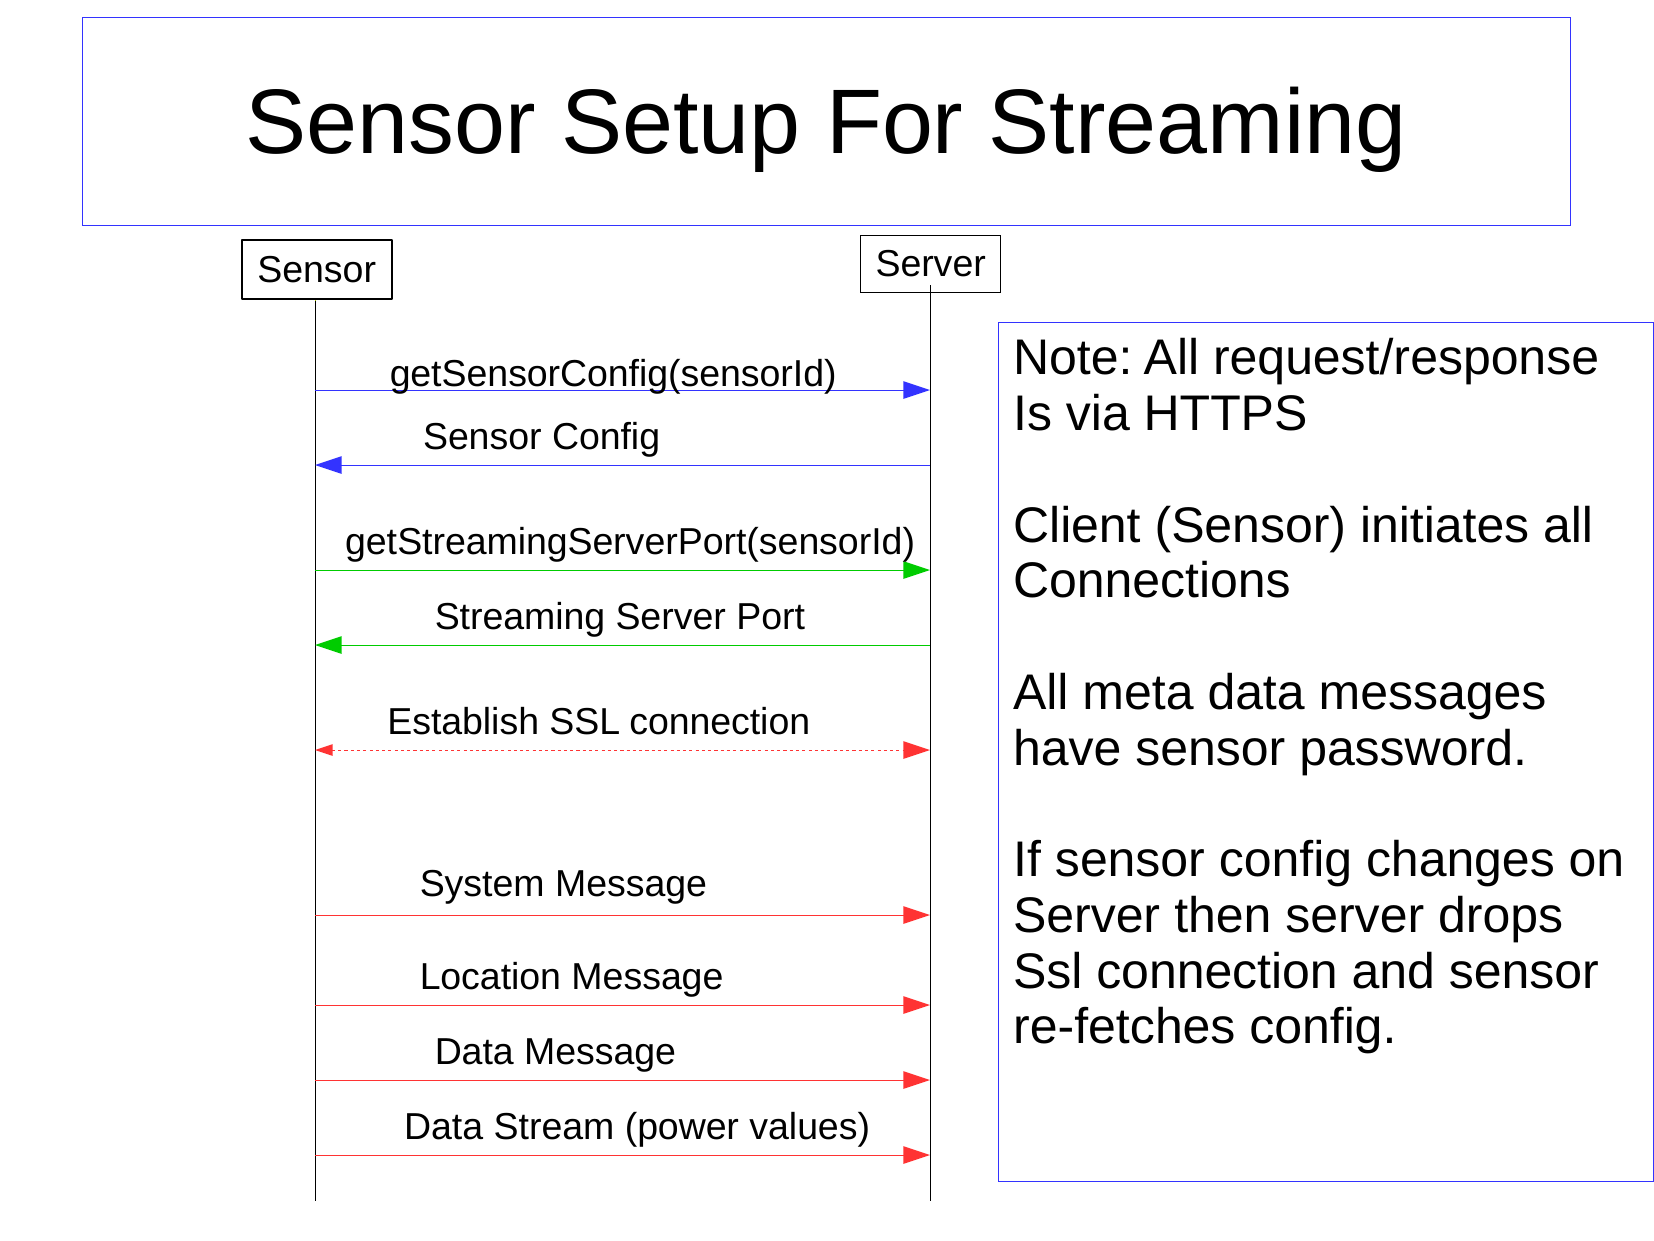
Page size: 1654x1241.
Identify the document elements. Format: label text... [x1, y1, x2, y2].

text_box getStreamingServerPort(sensorId) [330, 513, 931, 571]
text_box Data Message [420, 1023, 691, 1081]
text_box Sensor [241, 240, 391, 297]
text_box Establish SSL connection [372, 693, 826, 751]
text_box Data Stream (power values) [389, 1098, 886, 1156]
text_box System Message [405, 855, 722, 912]
text_box Location Message [405, 948, 739, 1006]
text_box Streaming Server Port [420, 588, 821, 646]
text_box Sensor Config [408, 408, 676, 466]
title Sensor Setup For Streaming [82, 17, 1571, 226]
text_box getSensorConfig(sensorId) [375, 345, 852, 402]
text_box Server [860, 235, 1001, 293]
text_box Note: All request/response Is via HTTPS Client (Sensor) initiates all Connections All meta data messages have sensor password. If sensor config changes on Server then server drops Ssl connection and sensor re-fetches config. [998, 322, 1654, 1182]
